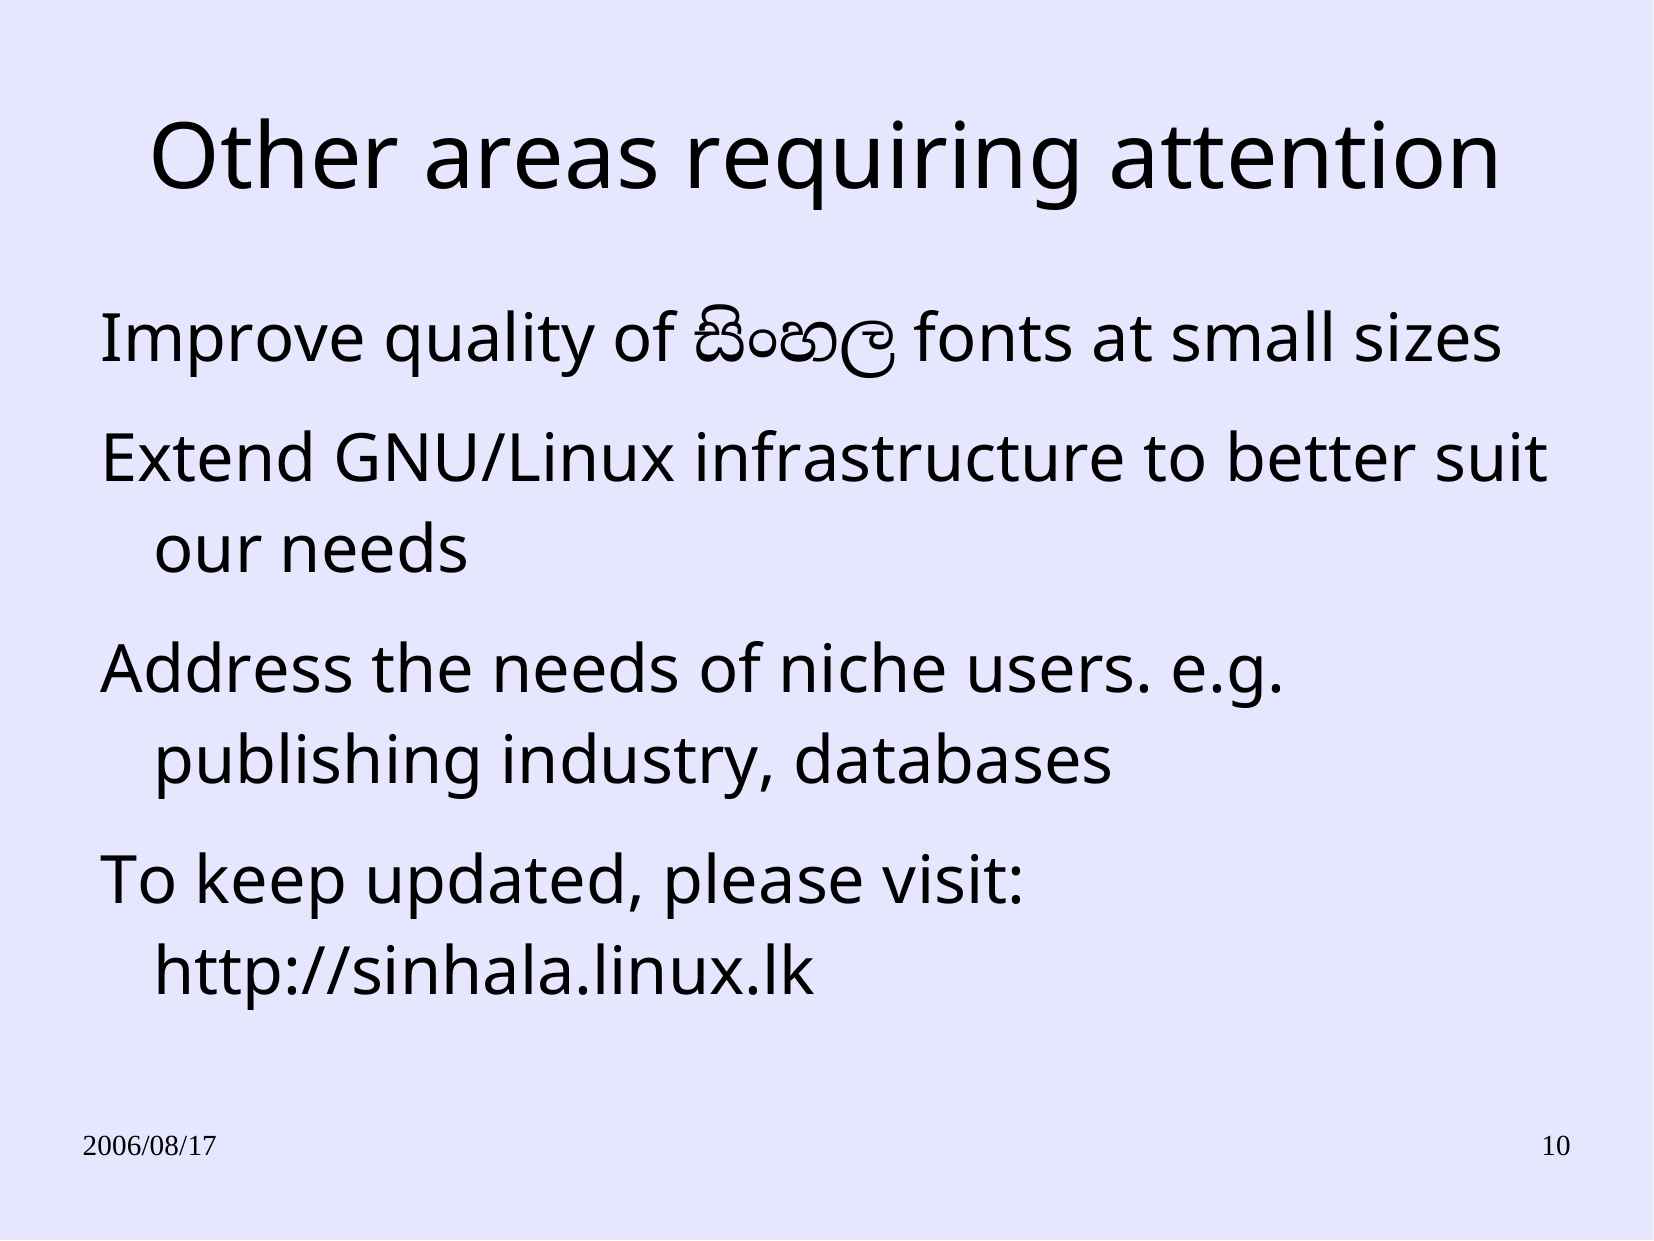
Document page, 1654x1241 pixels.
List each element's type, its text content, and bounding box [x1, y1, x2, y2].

list Improve quality of සිංහල fonts at small sizes Extend GNU/Linux infrastructure to better suit our needs Address the needs of niche users. e.g. publishing industry, databases To keep updated, please visit: http://sinhala.linux.lk [82, 290, 1571, 1109]
title Other areas requiring attention [82, 49, 1571, 257]
